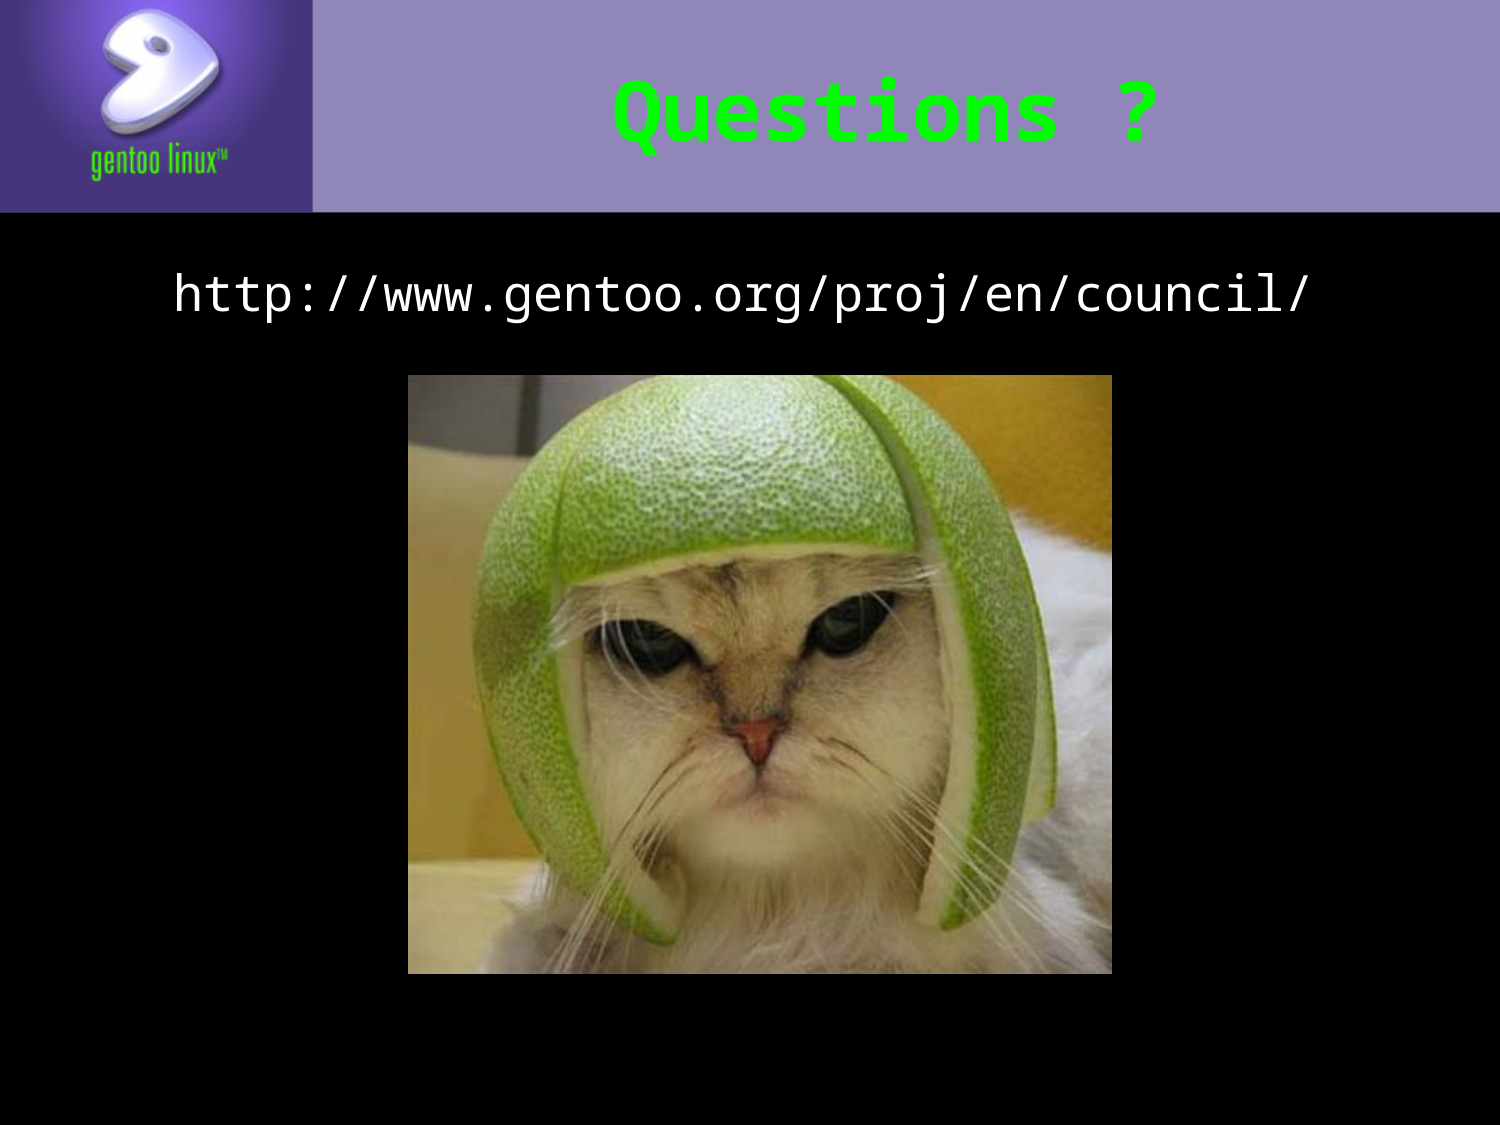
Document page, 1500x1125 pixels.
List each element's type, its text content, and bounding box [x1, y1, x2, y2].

picture [408, 375, 1112, 974]
picture [0, 0, 302, 184]
title Questions ? [312, 15, 1463, 203]
list http://www.gentoo.org/proj/en/council/ [99, 249, 1388, 1101]
